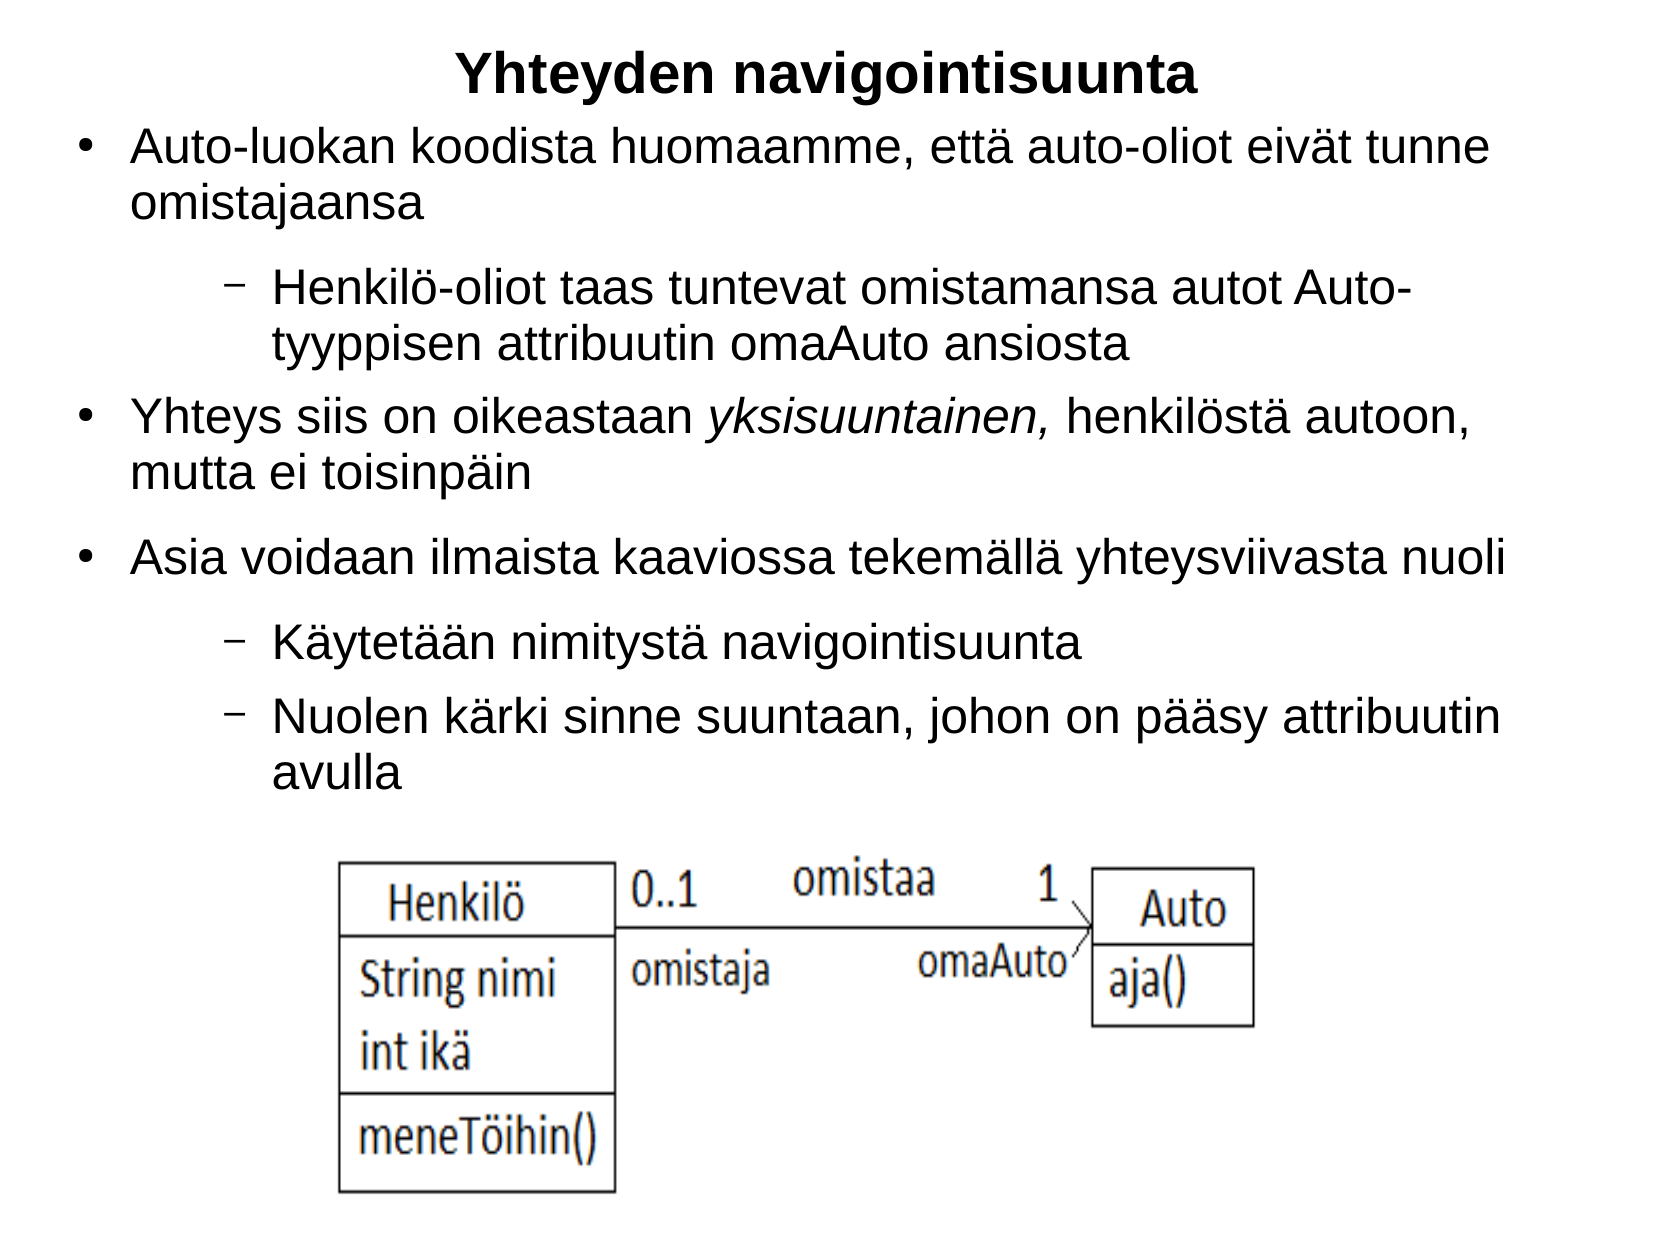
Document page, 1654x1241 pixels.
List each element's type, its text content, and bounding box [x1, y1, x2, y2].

title Yhteyden navigointisuunta [59, 40, 1595, 106]
list Auto-luokan koodista huomaamme, että auto-oliot eivät tunne omistajaansa Henkilö-oliot taas tuntevat omistamansa autot Auto-tyyppisen attribuutin omaAuto ansiosta Yhteys siis on oikeastaan yksisuuntainen, henkilöstä autoon, mutta ei toisinpäin Asia voidaan ilmaista kaaviossa tekemällä yhteysviivasta nuoli Käytetään nimitystä navigointisuunta Nuolen kärki sinne suuntaan, johon on pääsy attribuutin avulla [59, 118, 1595, 1123]
picture [324, 826, 1270, 1211]
